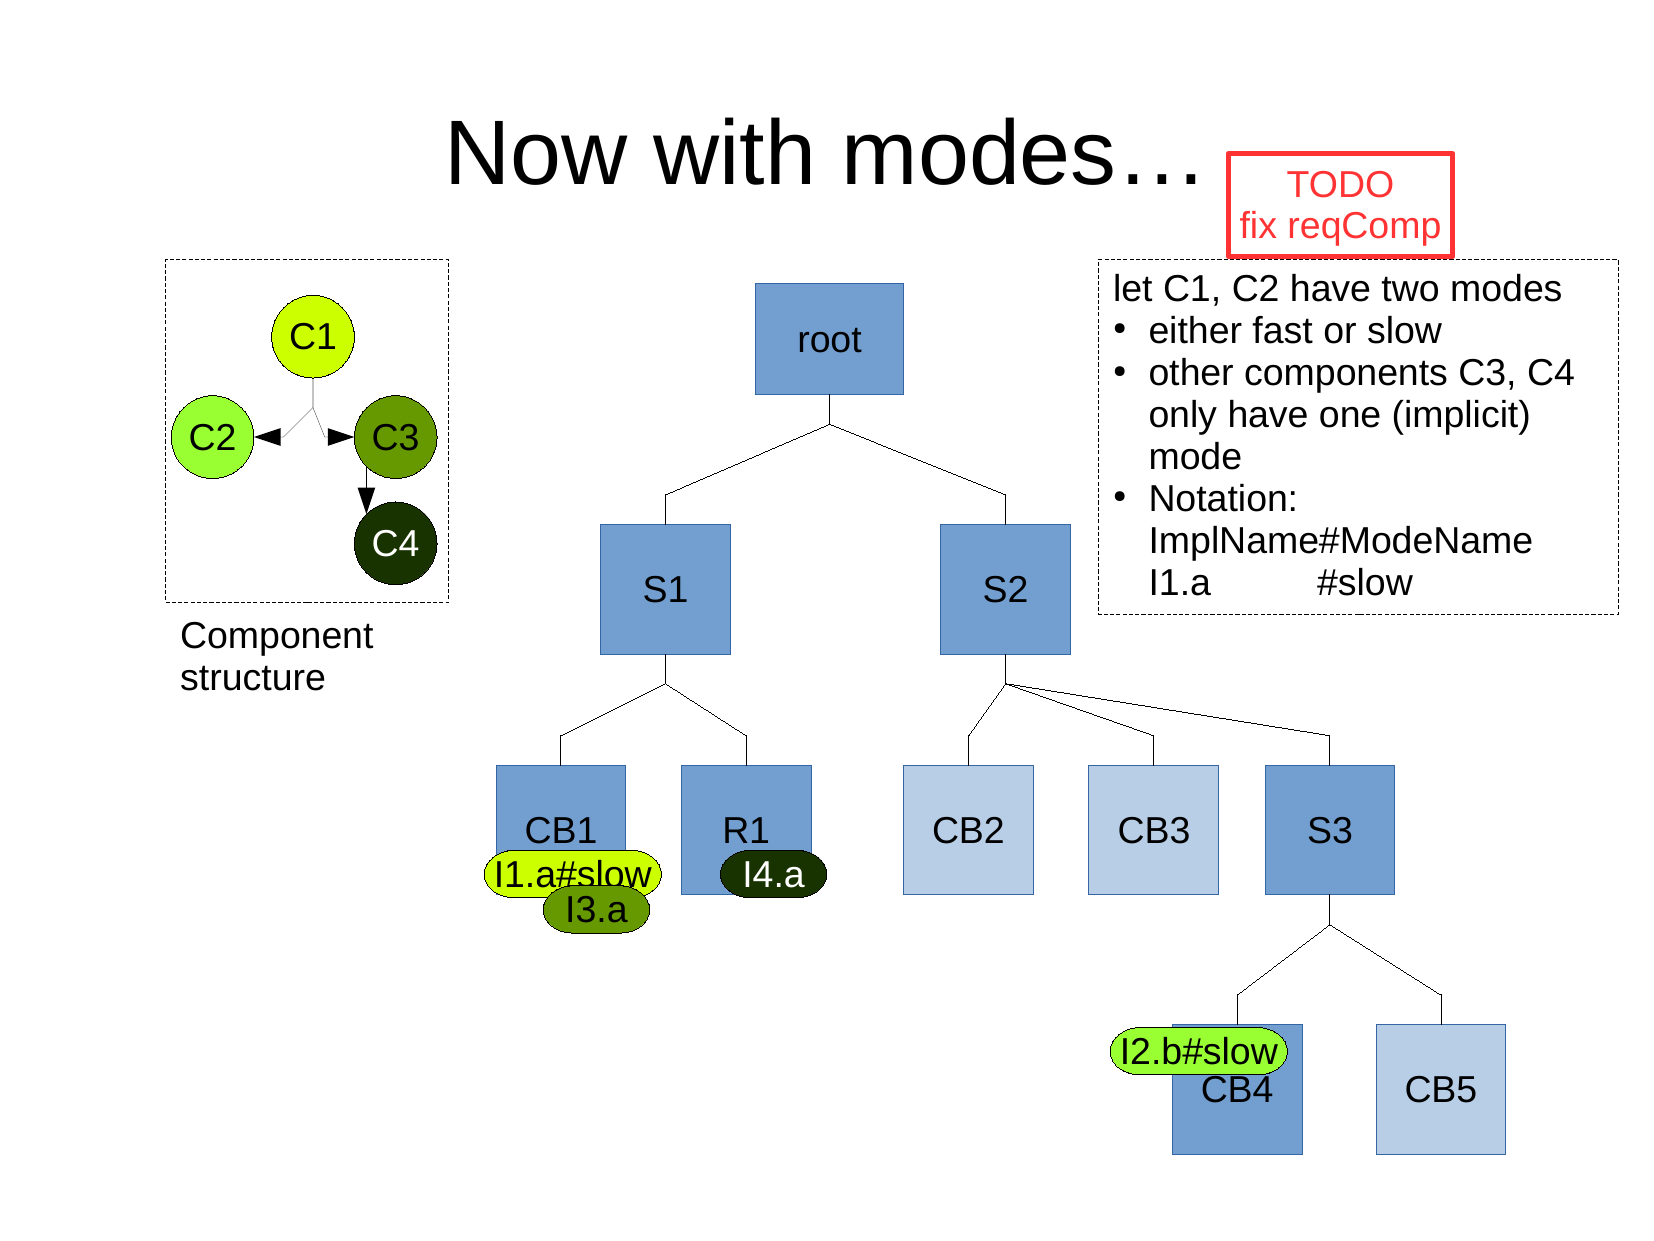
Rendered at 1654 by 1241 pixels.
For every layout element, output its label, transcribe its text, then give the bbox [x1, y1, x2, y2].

text_box I3.a [543, 885, 650, 934]
text_box root [755, 283, 904, 395]
title Now with modes… [82, 49, 1571, 257]
text_box Component structure [165, 606, 389, 706]
text_box CB5 [1376, 1024, 1506, 1155]
text_box C3 [354, 395, 438, 479]
text_box CB3 [1088, 765, 1219, 895]
text_box I1.a#slow [484, 850, 662, 898]
text_box C4 [354, 501, 438, 585]
text_box S2 [940, 524, 1071, 655]
text_box let C1, C2 have two modes either fast or slow other components C3, C4 only have one (implicit) mode Notation: ImplName#ModeName I1.a #slow [1098, 259, 1619, 615]
text_box I2.b#slow [1110, 1027, 1288, 1075]
text_box I4.a [720, 850, 827, 898]
text_box C1 [271, 295, 355, 378]
text_box R1 [681, 765, 812, 895]
text_box S3 [1265, 765, 1395, 895]
text_box CB4 [1172, 1024, 1303, 1155]
text_box CB2 [903, 765, 1034, 895]
text_box CB1 [496, 765, 626, 854]
text_box C2 [171, 395, 254, 479]
text_box S1 [600, 524, 731, 655]
text_box TODO fix reqComp [1228, 153, 1453, 257]
